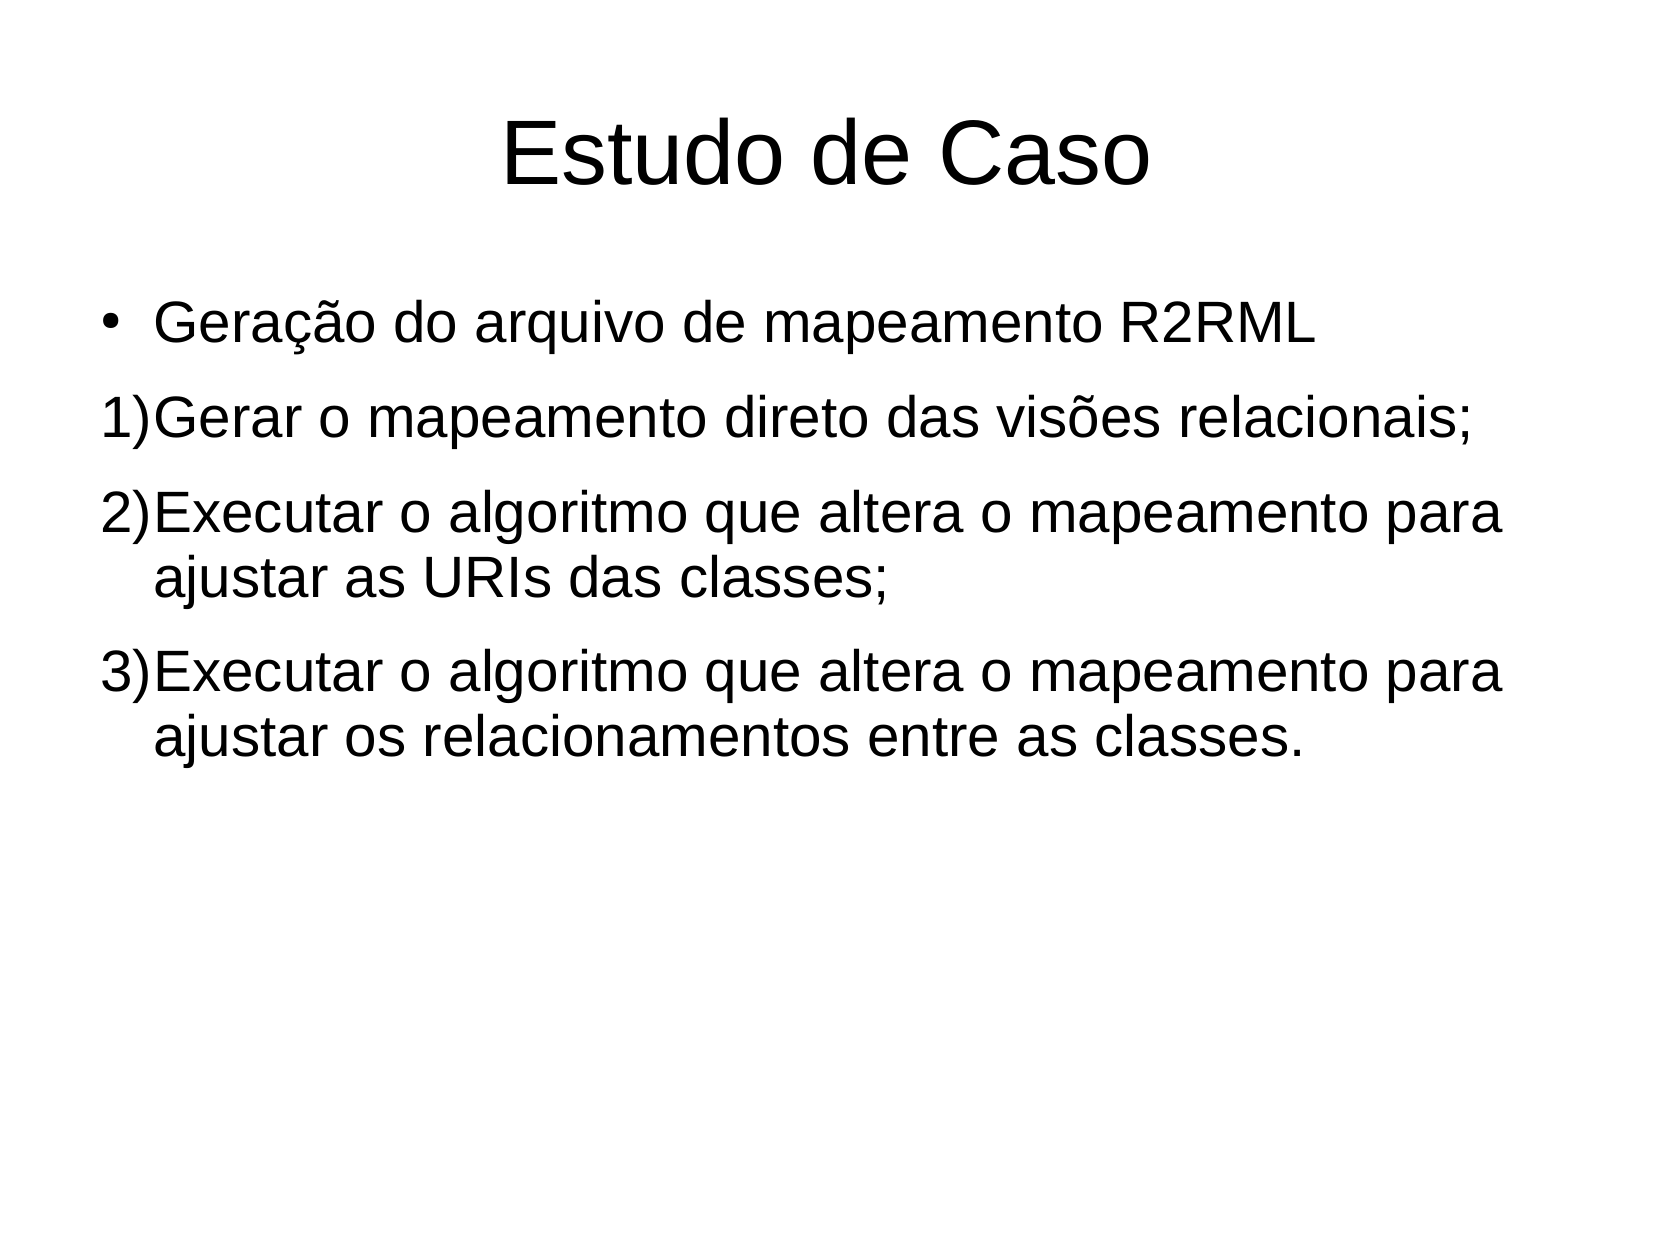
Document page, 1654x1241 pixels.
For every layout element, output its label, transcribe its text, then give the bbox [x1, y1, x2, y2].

title Estudo de Caso [82, 49, 1571, 257]
list Geração do arquivo de mapeamento R2RML Gerar o mapeamento direto das visões relacionais; Executar o algoritmo que altera o mapeamento para ajustar as URIs das classes; Executar o algoritmo que altera o mapeamento para ajustar os relacionamentos entre as classes. [82, 290, 1571, 1109]
